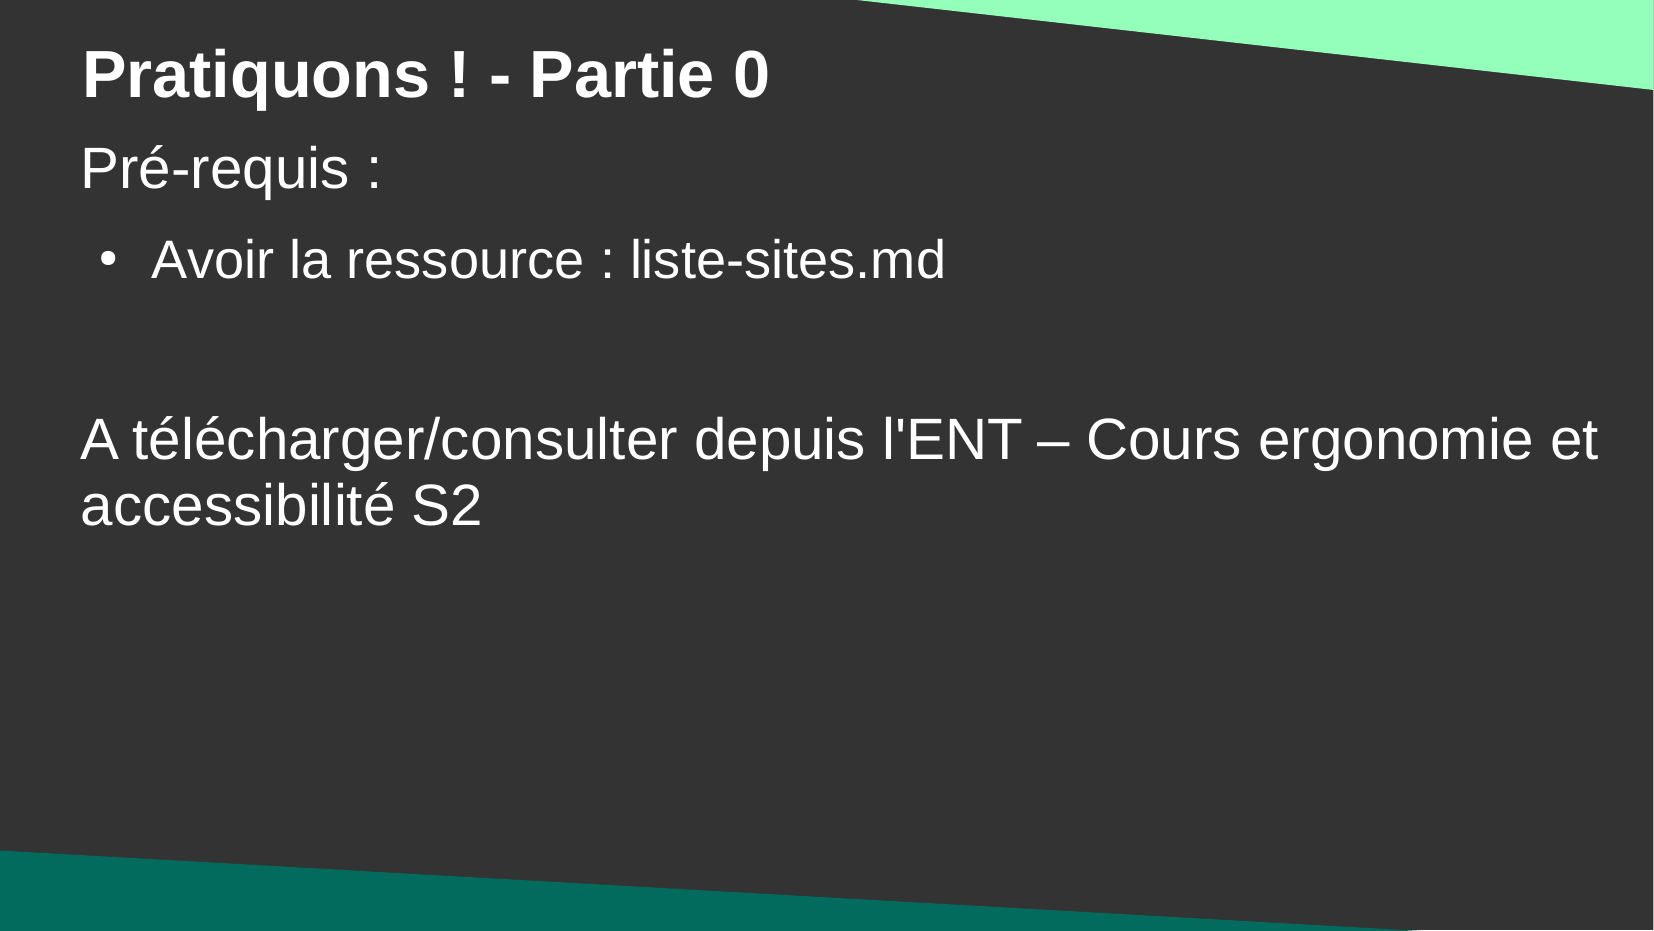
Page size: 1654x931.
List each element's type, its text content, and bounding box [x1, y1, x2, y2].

list A télécharger/consulter depuis l'ENT – Cours ergonomie et accessibilité S2 [80, 407, 1620, 591]
title Pratiquons ! - Partie 0 [82, 37, 1571, 114]
text_box [856, 0, 1654, 91]
list Pré-requis : Avoir la ressource : liste-sites.md [80, 135, 1620, 319]
